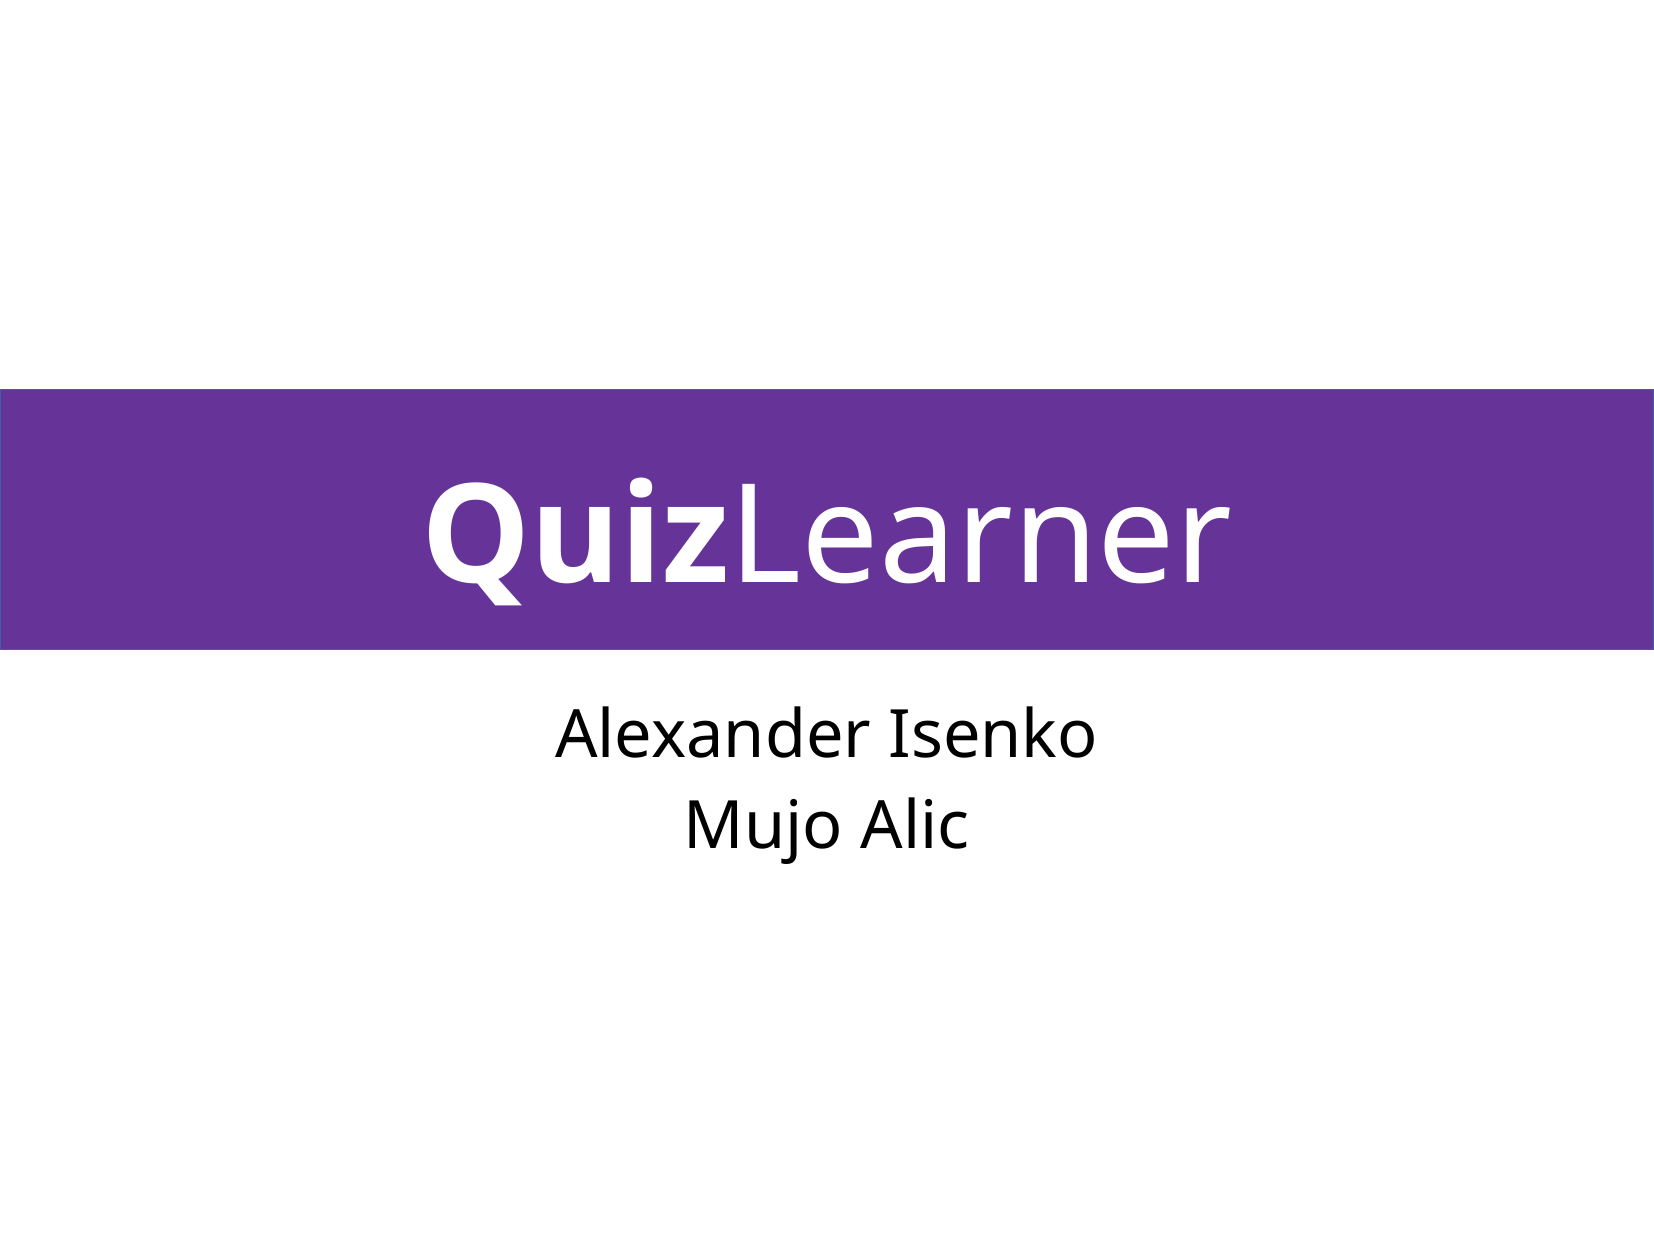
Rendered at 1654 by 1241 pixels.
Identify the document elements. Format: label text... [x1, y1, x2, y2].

text_box [0, 389, 1654, 650]
title QuizLearner [82, 455, 1571, 603]
subtitle Alexander Isenko Mujo Alic [82, 667, 1571, 886]
